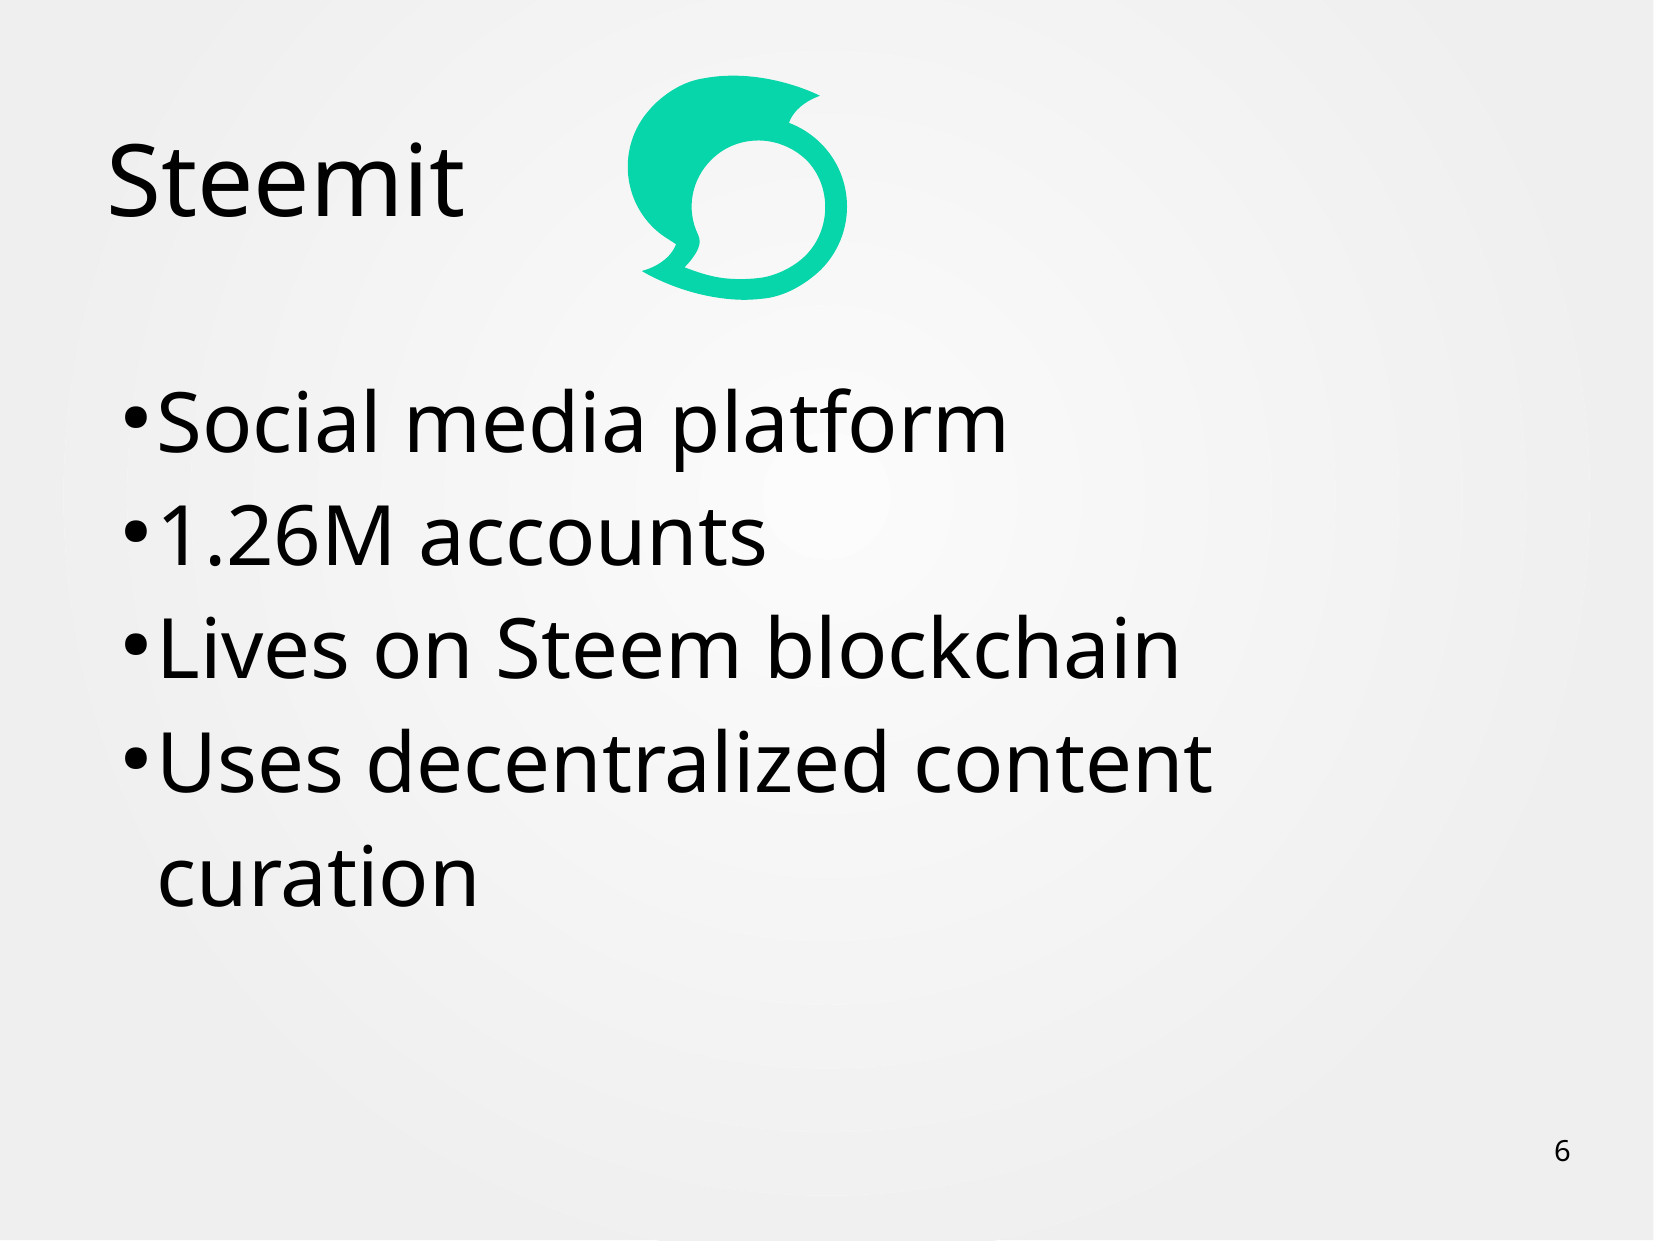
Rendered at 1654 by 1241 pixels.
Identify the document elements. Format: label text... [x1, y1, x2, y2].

picture [620, 73, 865, 304]
text_box Social media platform 1.26M accounts Lives on Steem blockchain Uses decentralized content curation [106, 355, 1537, 856]
title Steemit [106, 124, 620, 246]
